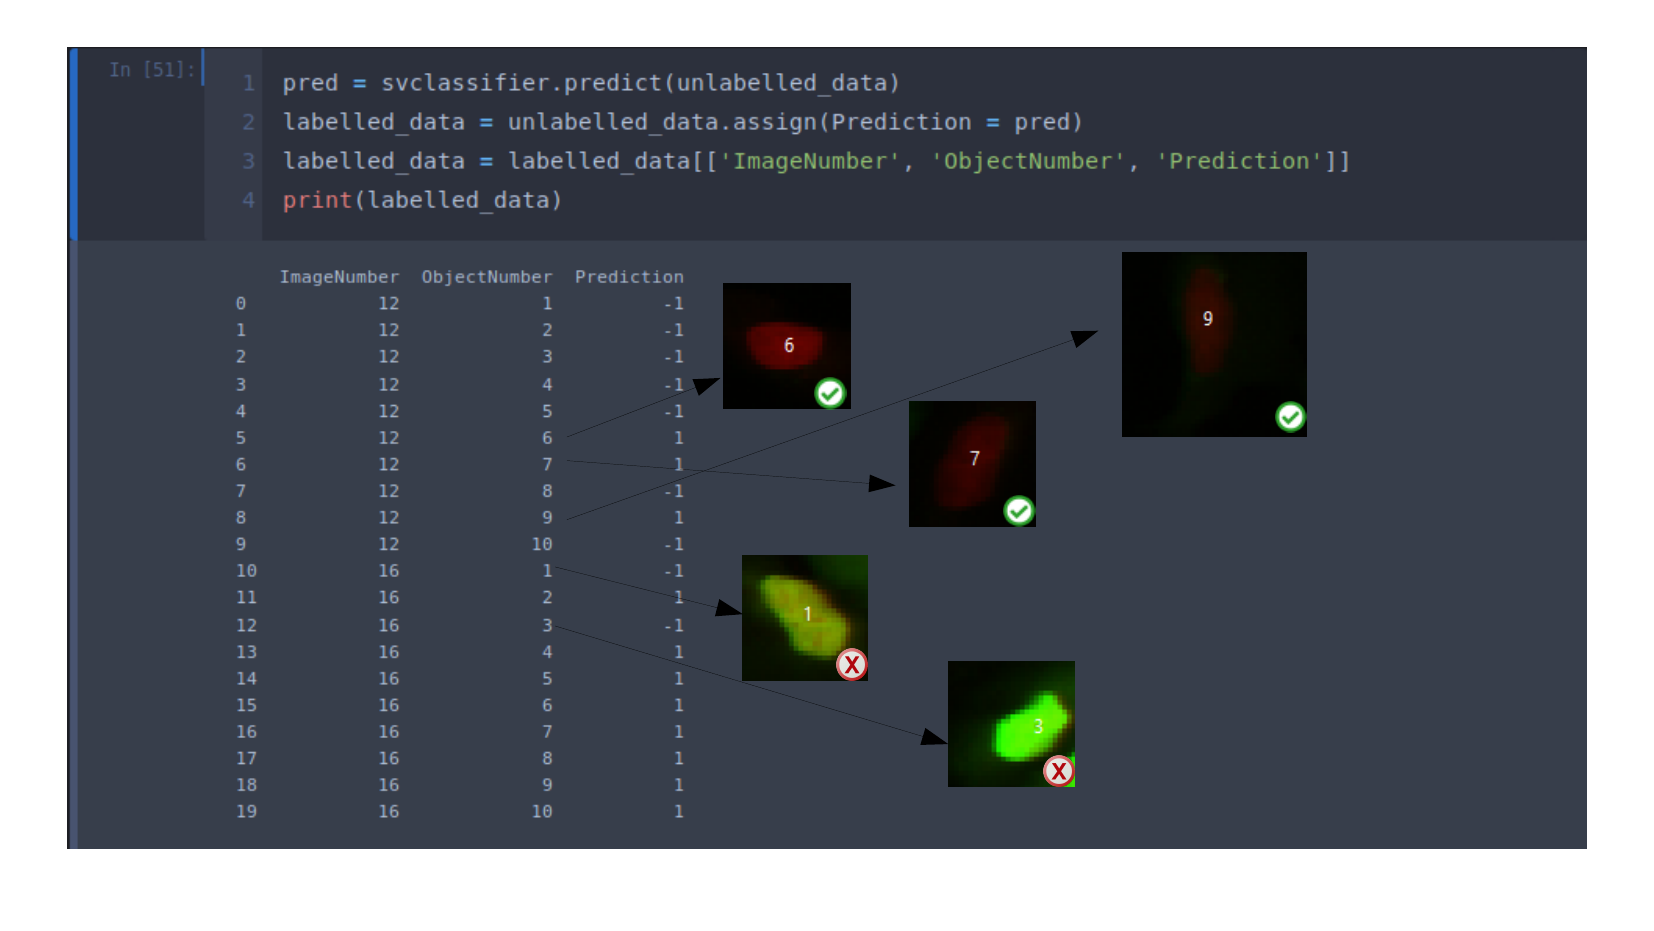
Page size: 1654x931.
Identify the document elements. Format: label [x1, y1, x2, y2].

picture [67, 47, 1587, 849]
